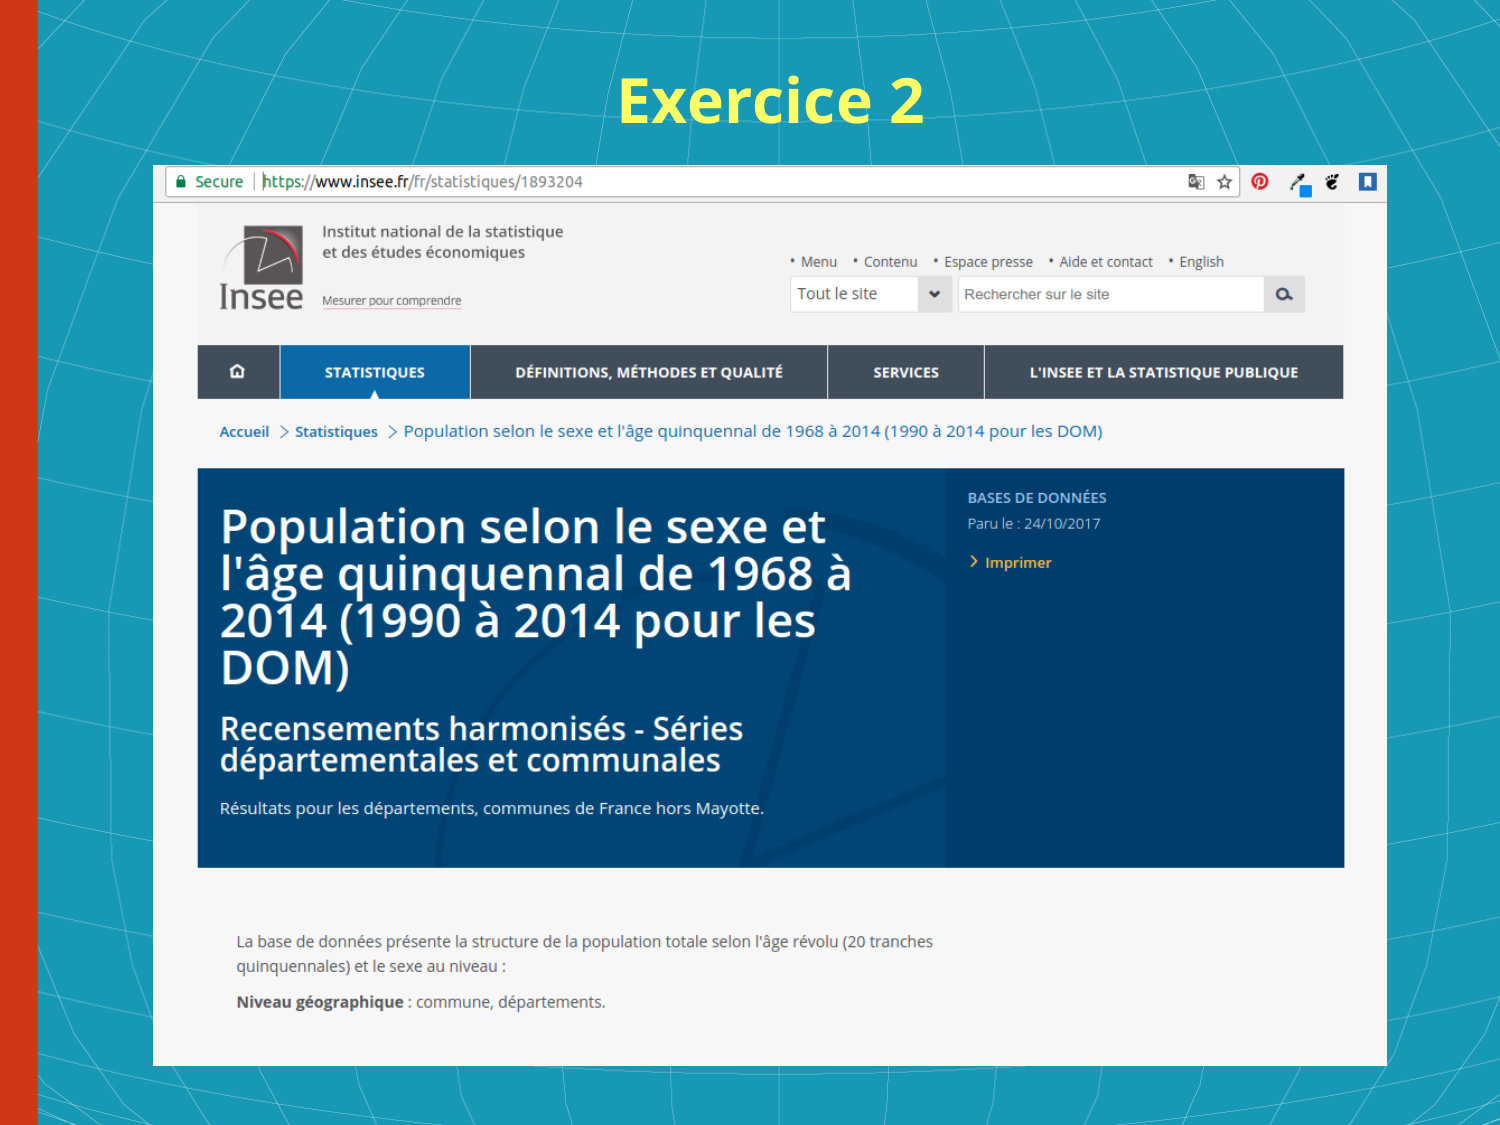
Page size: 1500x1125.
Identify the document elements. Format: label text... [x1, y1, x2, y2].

title Exercice 2 [65, 20, 1477, 178]
picture [0, 0, 1500, 1125]
